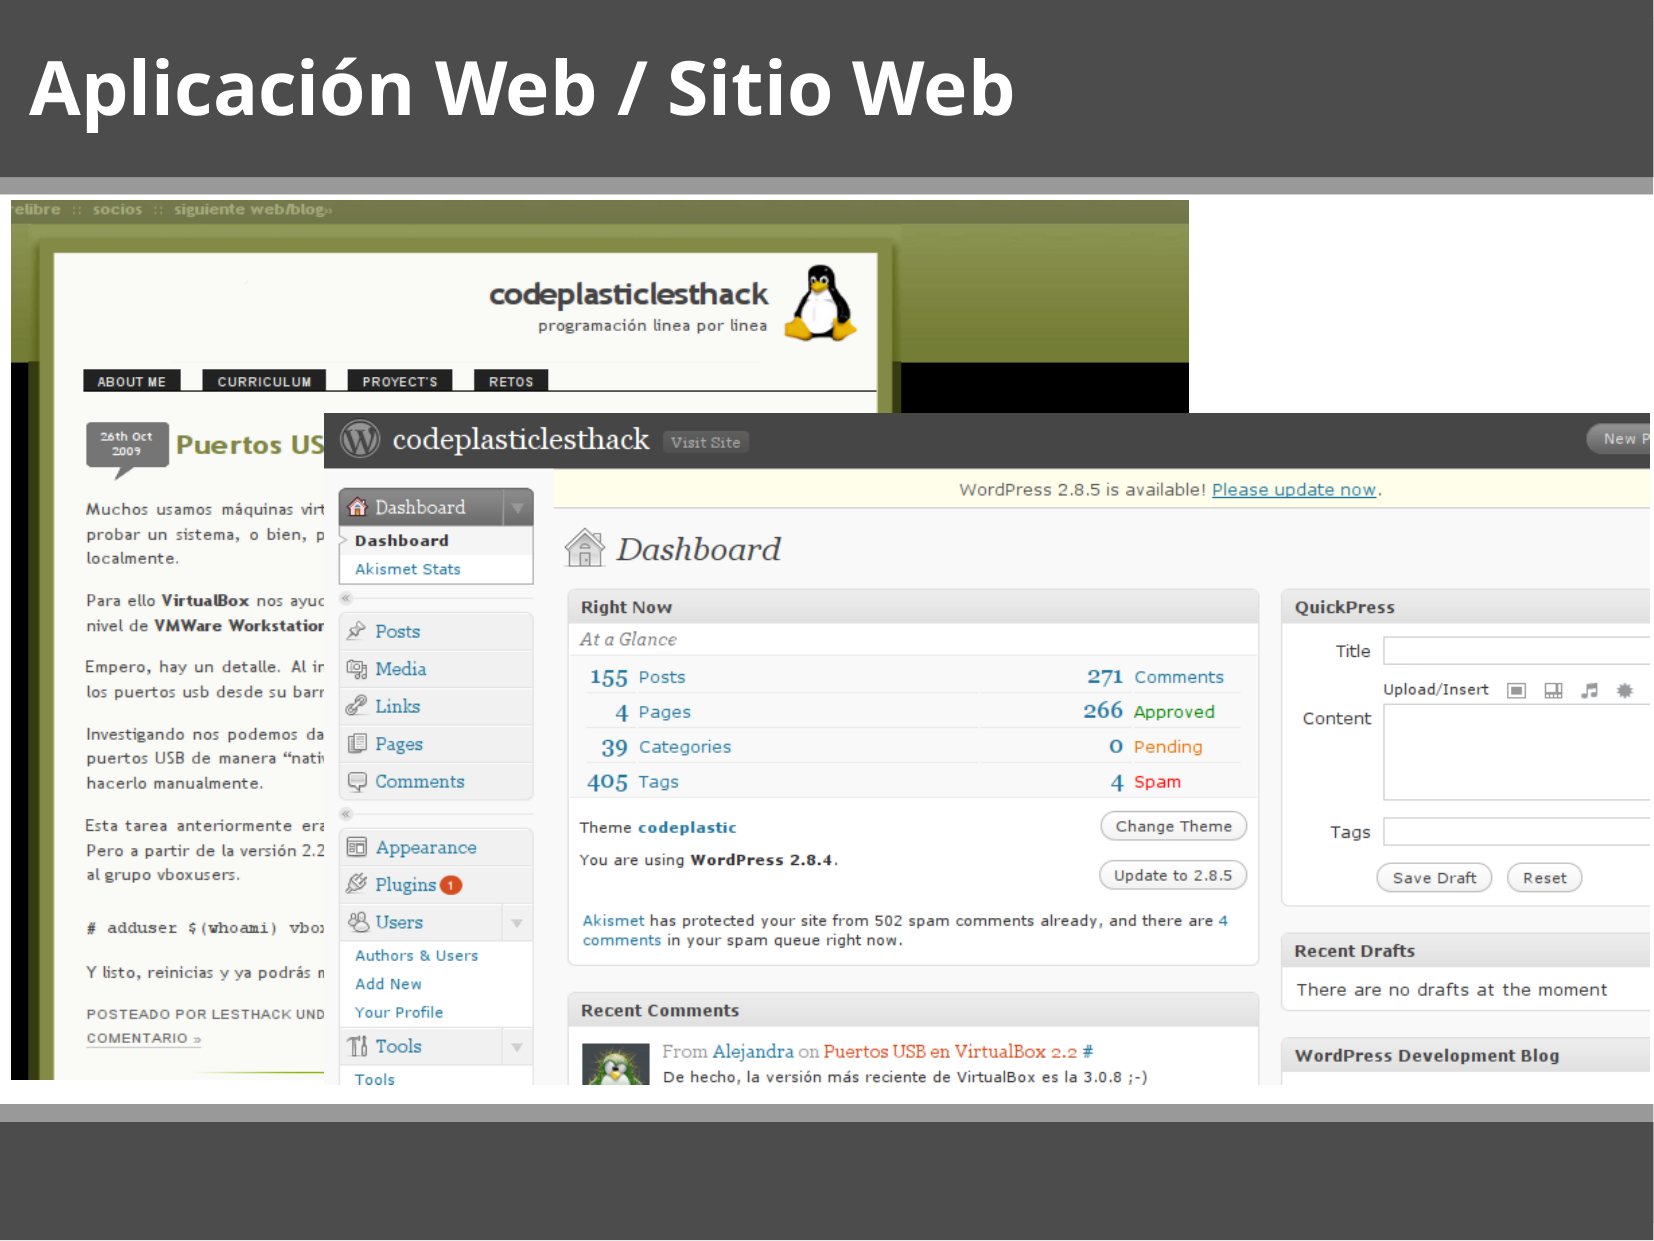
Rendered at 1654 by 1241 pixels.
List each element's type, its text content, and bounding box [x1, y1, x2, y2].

picture [11, 200, 1650, 1085]
title Aplicación Web / Sitio Web [29, 15, 1654, 158]
